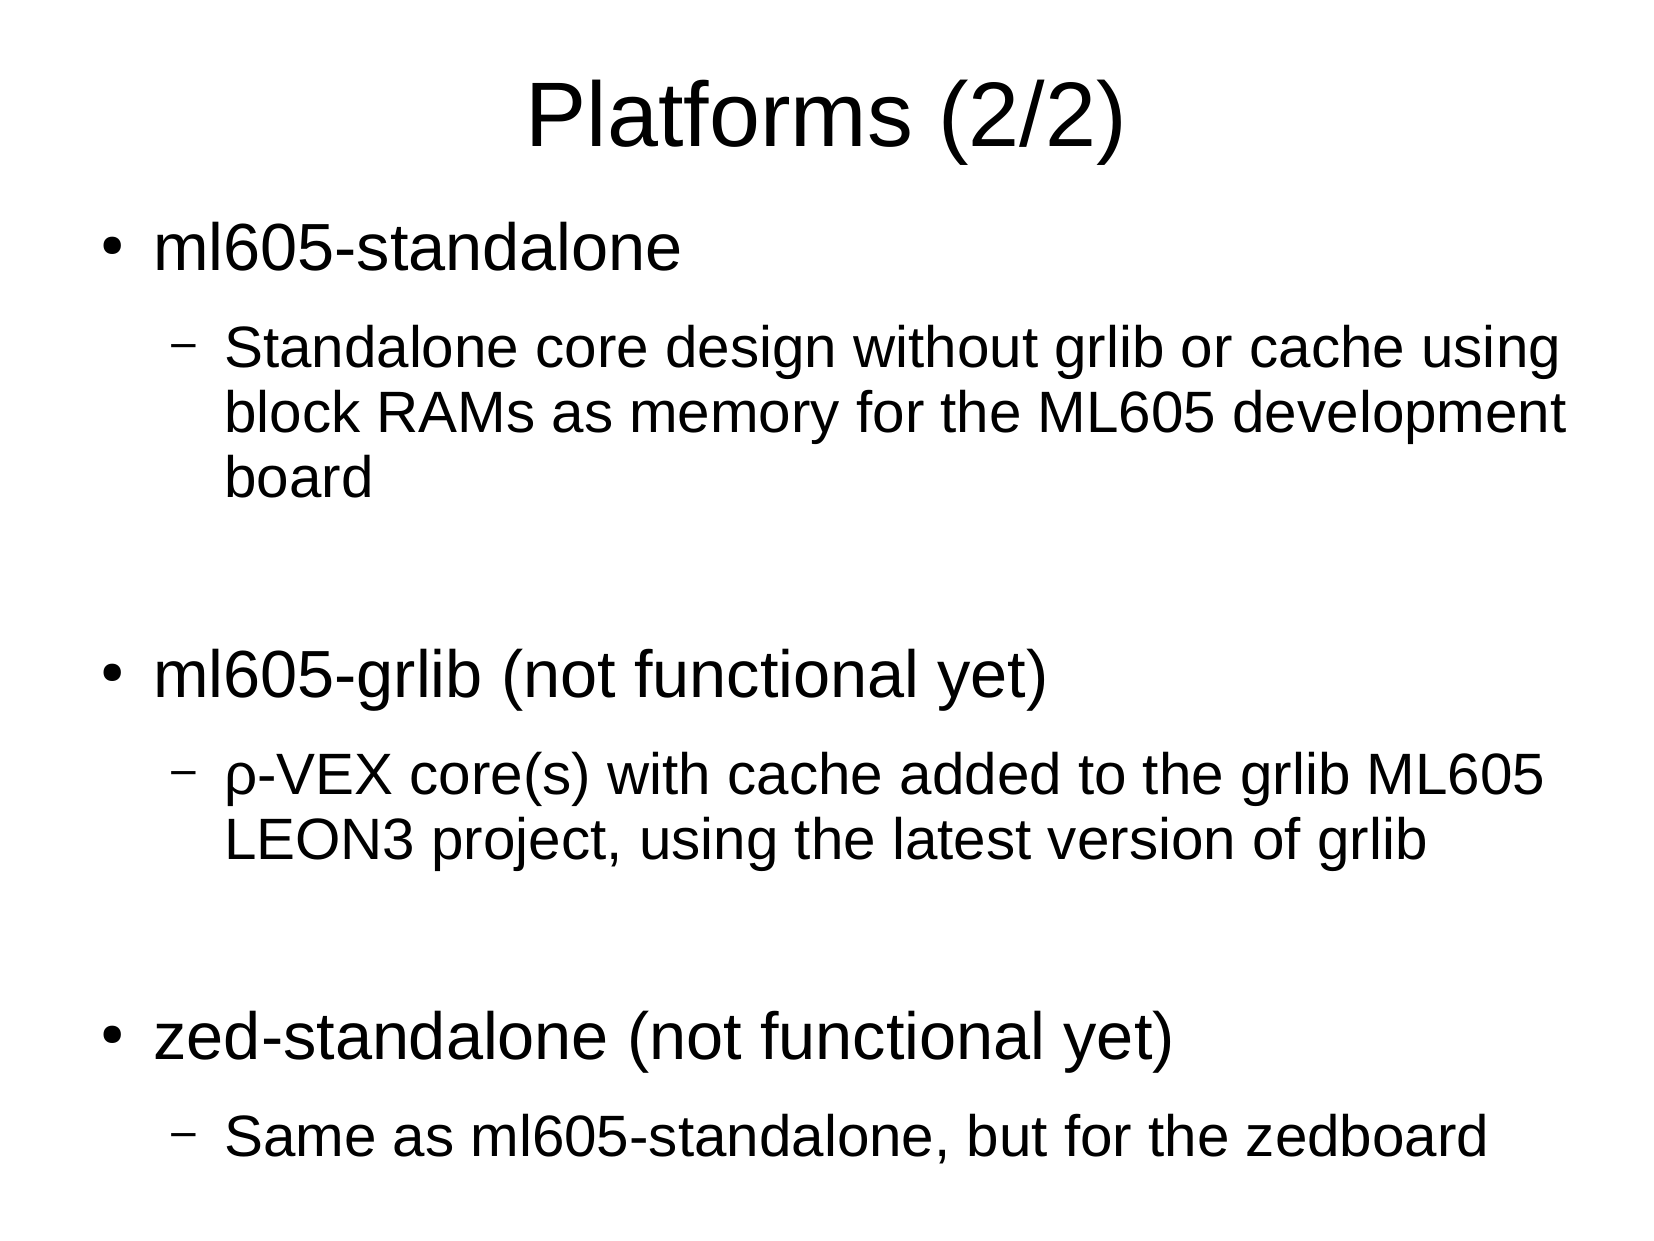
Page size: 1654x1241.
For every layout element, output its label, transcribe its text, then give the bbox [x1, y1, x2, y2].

list ml605-standalone Standalone core design without grlib or cache using block RAMs as memory for the ML605 development board ml605-grlib (not functional yet) ρ-VEX core(s) with cache added to the grlib ML605 LEON3 project, using the latest version of grlib zed-standalone (not functional yet) Same as ml605-standalone, but for the zedboard [82, 210, 1571, 1171]
title Platforms (2/2) [82, 49, 1571, 181]
